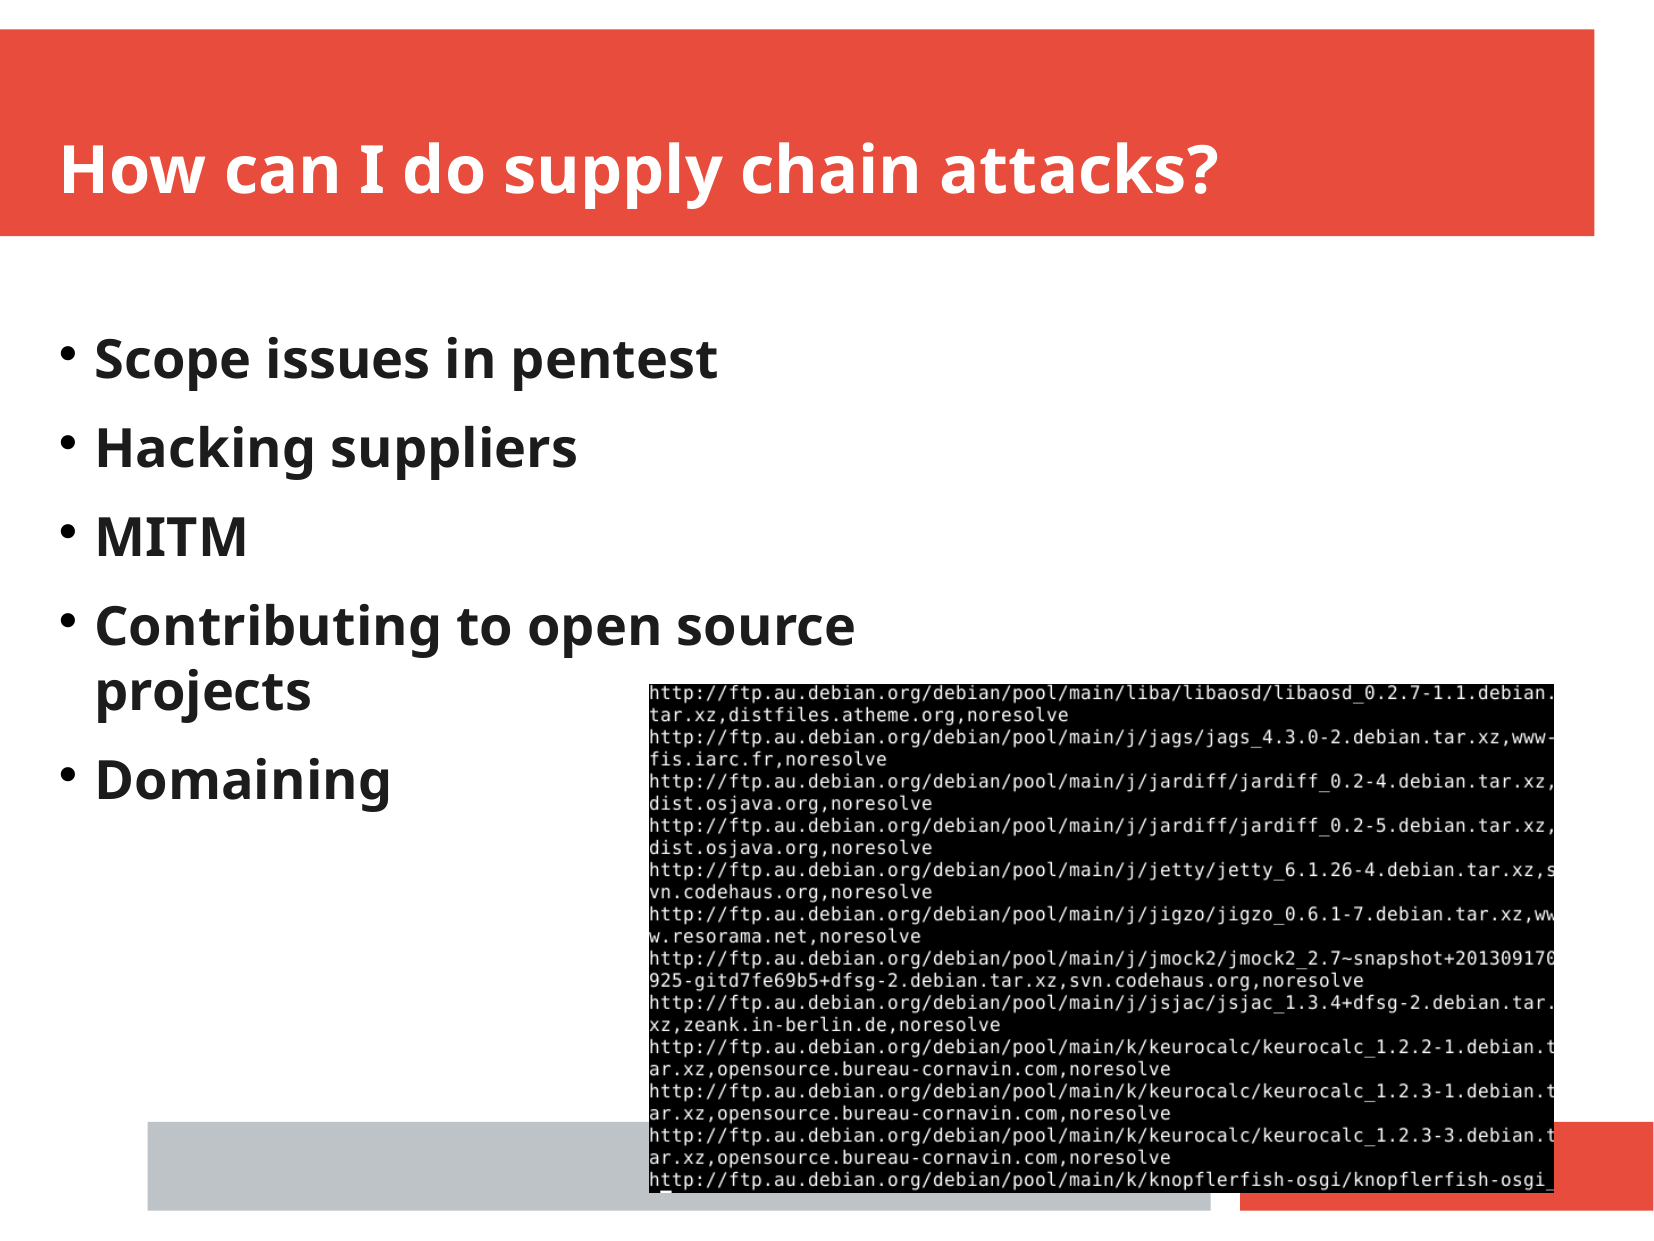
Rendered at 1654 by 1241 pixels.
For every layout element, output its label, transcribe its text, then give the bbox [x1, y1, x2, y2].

picture [649, 684, 1554, 1193]
text_box How can I do supply chain attacks? [58, 58, 1595, 207]
text_box Scope issues in pentest Hacking suppliers MITM Contributing to open source projects Domaining [58, 324, 993, 1093]
